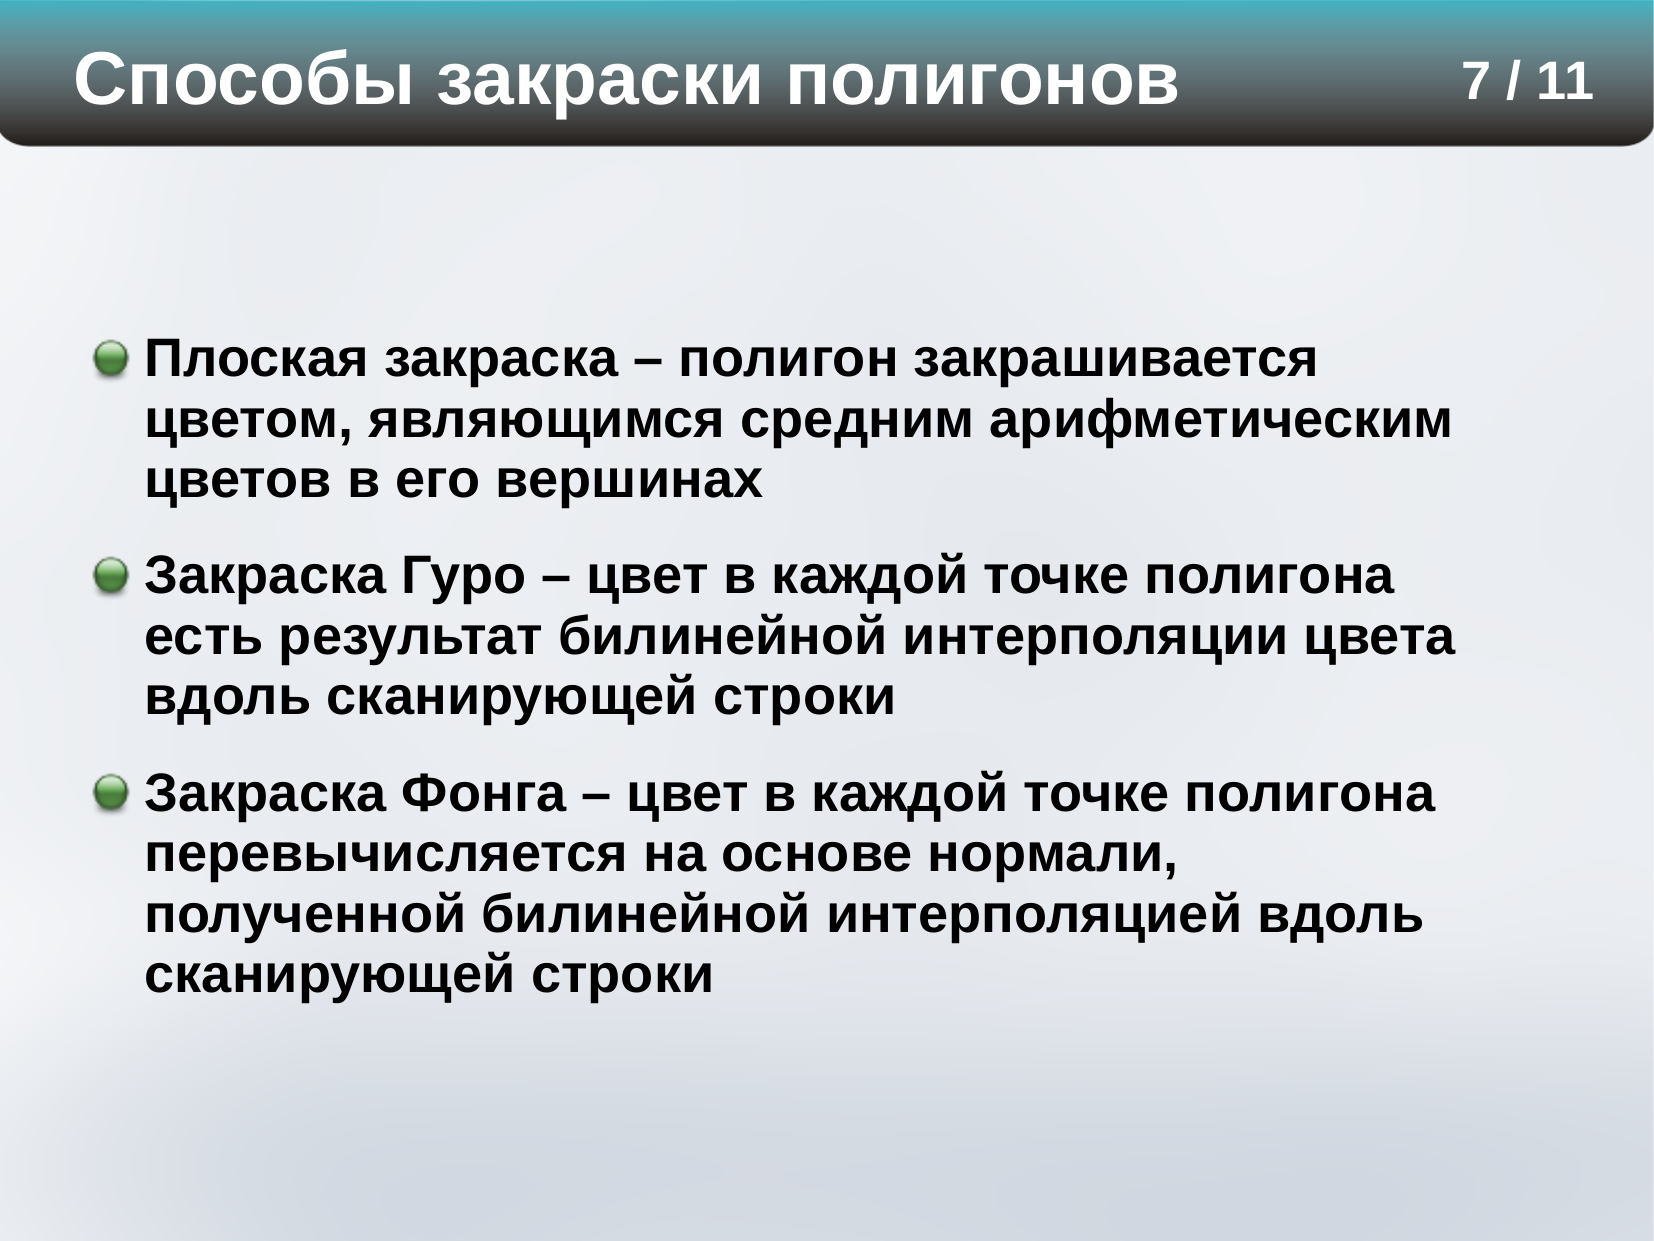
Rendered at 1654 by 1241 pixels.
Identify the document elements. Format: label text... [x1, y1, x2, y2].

text_box Способы закраски полигонов [59, 29, 1241, 129]
text_box <number> / 11 [1446, 42, 1654, 179]
text_box Плоская закраска – полигон закрашивается цветом, являющимся средним арифметическим цветов в его вершинах Закраска Гуро – цвет в каждой точке полигона есть результат билинейной интерполяции цвета вдоль сканирующей строки Закраска Фонга – цвет в каждой точке полигона перевычисляется на основе нормали, полученной билинейной интерполяцией вдоль сканирующей строки [70, 230, 1506, 1012]
picture [0, 0, 1654, 1241]
